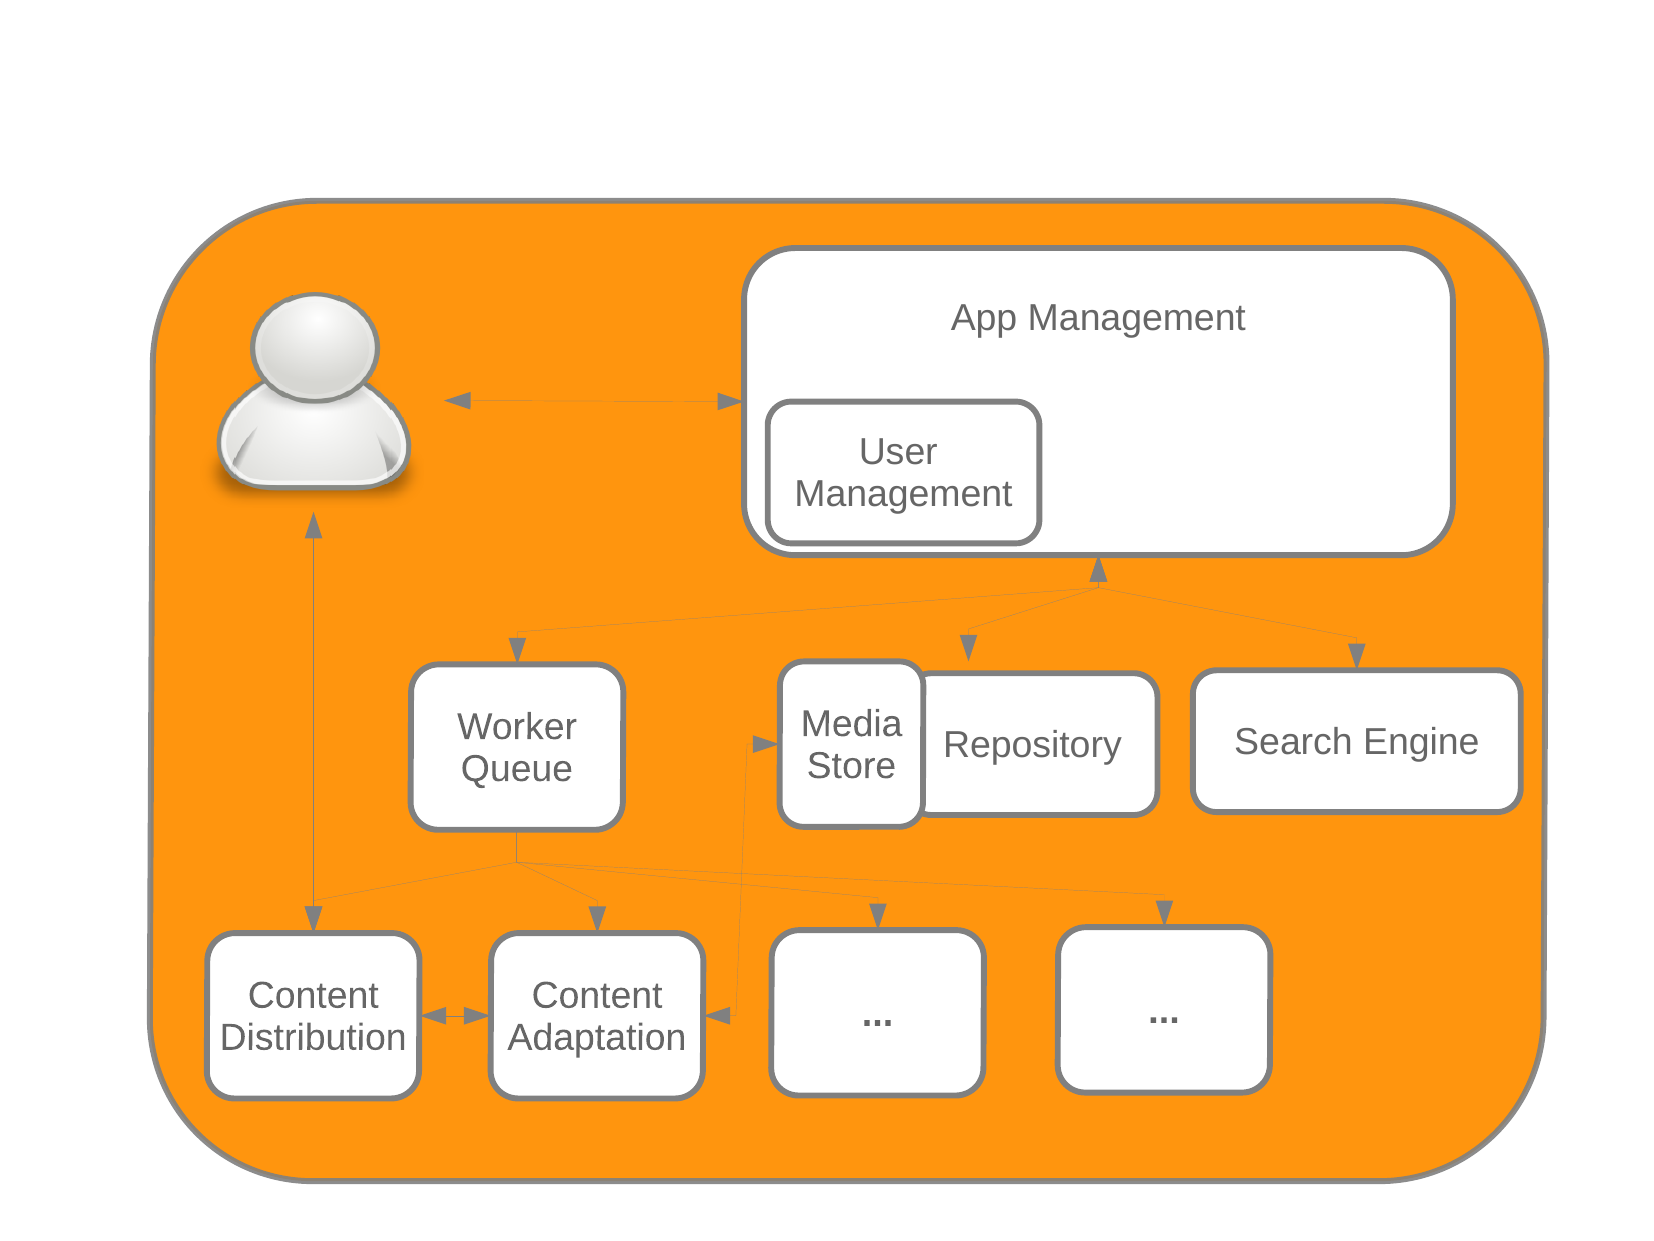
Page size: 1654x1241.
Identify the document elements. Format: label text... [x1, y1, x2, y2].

text_box ... [1057, 927, 1271, 1093]
text_box Repository [921, 673, 1158, 816]
text_box Content Adaptation [490, 933, 704, 1099]
text_box Search Engine [1192, 670, 1521, 813]
text_box [149, 200, 1547, 1182]
text_box Worker Queue [410, 664, 624, 830]
text_box Content Distribution [206, 933, 420, 1099]
text_box App Management [744, 248, 1453, 556]
picture [183, 289, 444, 512]
text_box ... [771, 930, 984, 1096]
text_box User Management [767, 401, 1040, 544]
text_box Media Store [779, 661, 924, 827]
